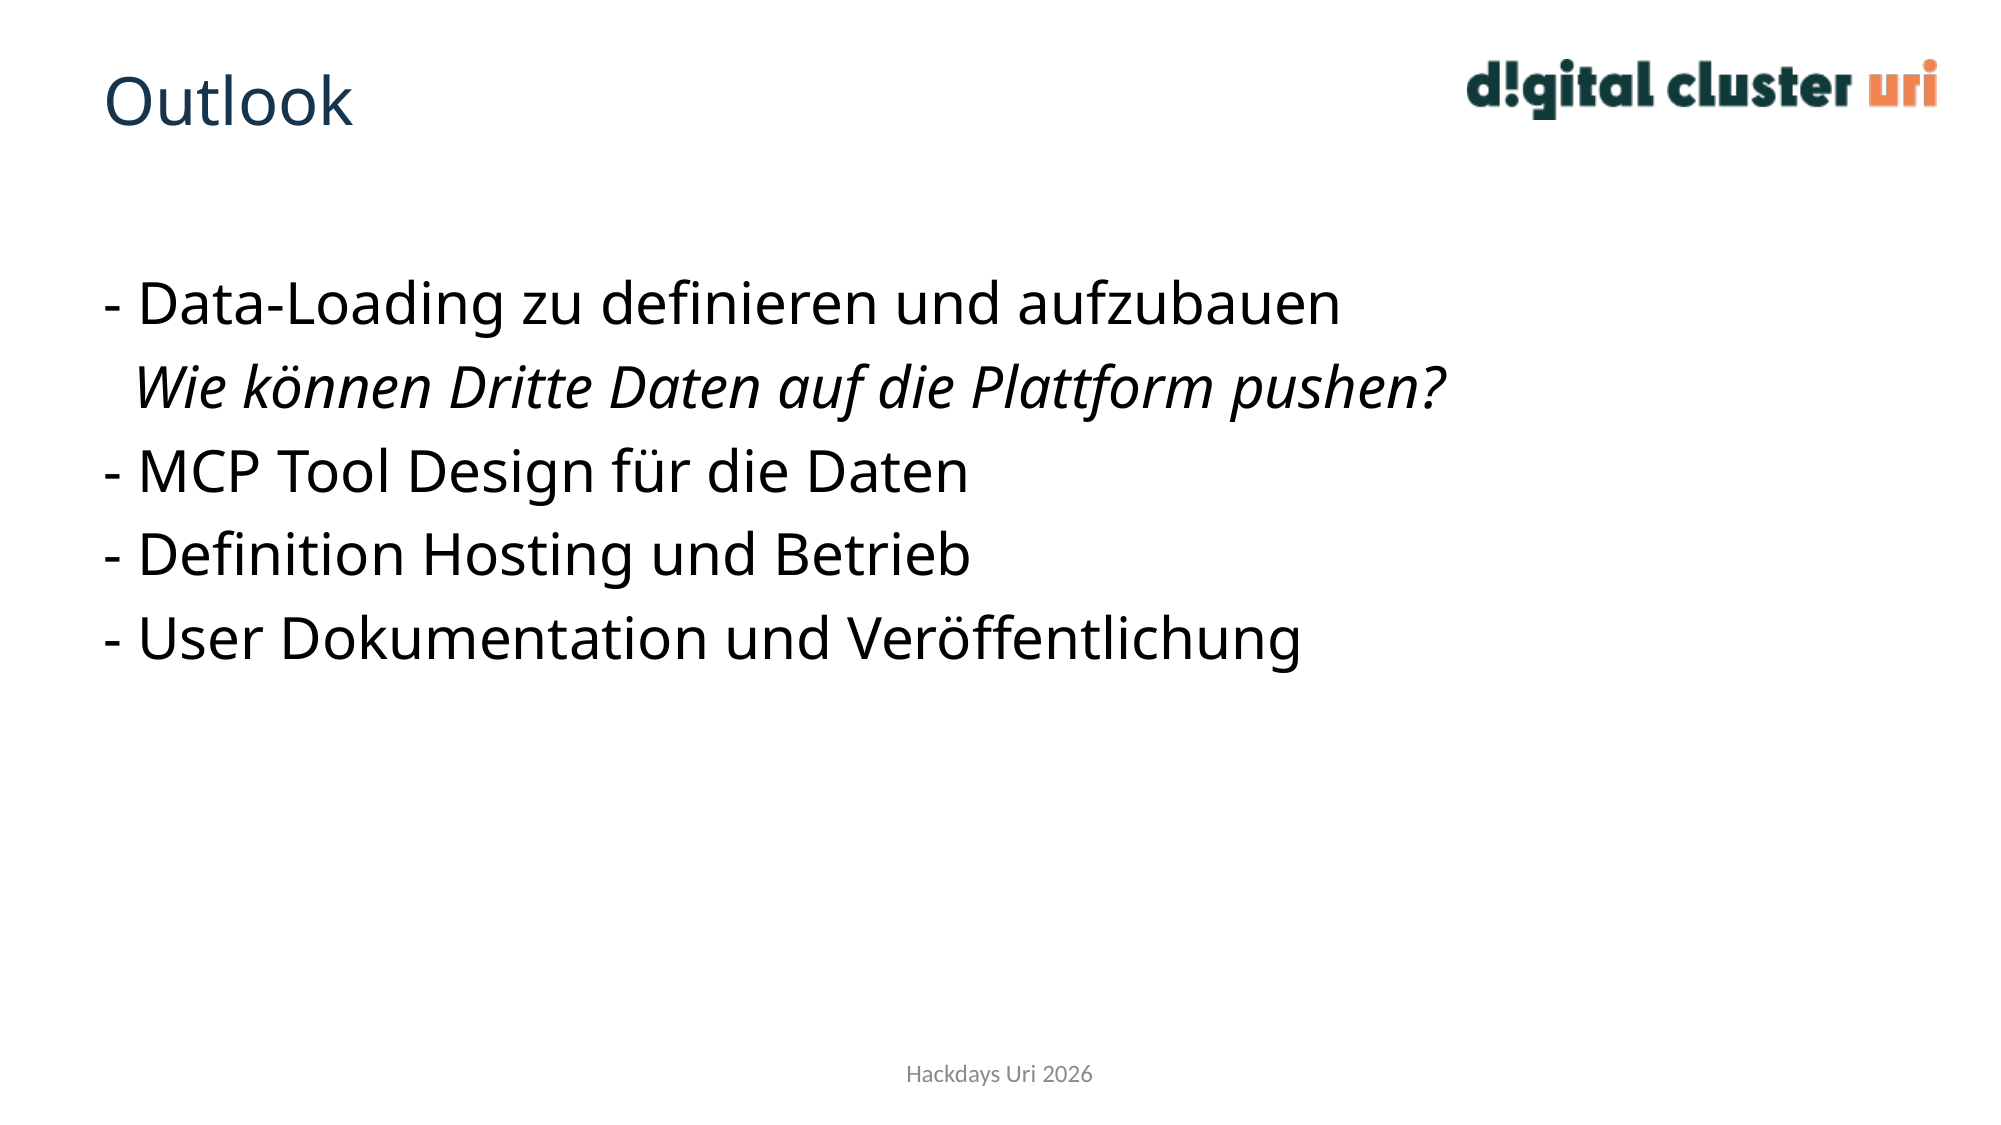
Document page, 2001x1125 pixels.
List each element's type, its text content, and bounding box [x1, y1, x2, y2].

footer Hackdays Uri 2026 [662, 1042, 1338, 1103]
picture [1863, 59, 1937, 120]
list - Data-Loading zu definieren und aufzubauen Wie können Dritte Daten auf die Plattform pushen? - MCP Tool Design für die Daten - Definition Hosting und Betrieb - User Dokumentation und Veröffentlichung [88, 266, 1951, 1047]
title Outlook [88, 59, 1863, 189]
